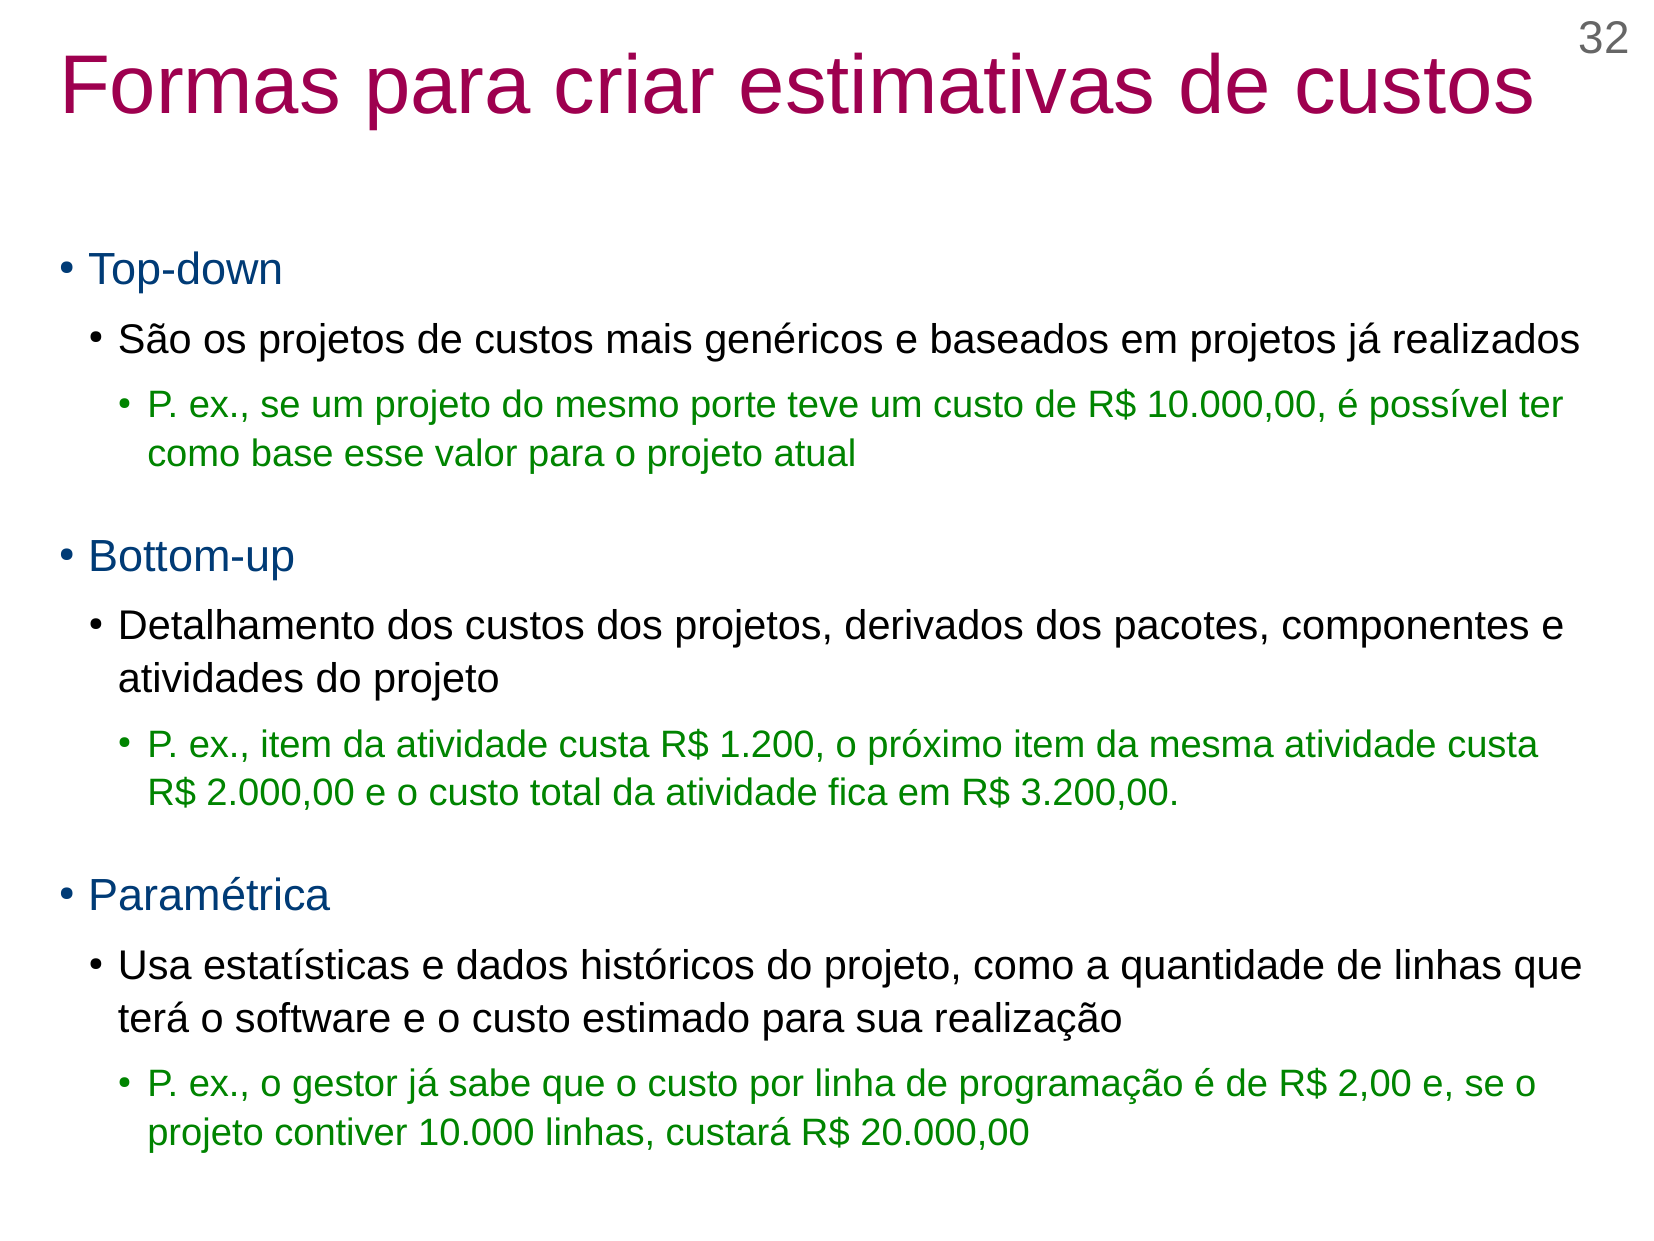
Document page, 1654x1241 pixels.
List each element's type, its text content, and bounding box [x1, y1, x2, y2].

list Top-down São os projetos de custos mais genéricos e baseados em projetos já realizados P. ex., se um projeto do mesmo porte teve um custo de R$ 10.000,00, é possível ter como base esse valor para o projeto atual Bottom-up Detalhamento dos custos dos projetos, derivados dos pacotes, componentes e atividades do projeto P. ex., item da atividade custa R$ 1.200, o próximo item da mesma atividade custa R$ 2.000,00 e o custo total da atividade fica em R$ 3.200,00. Paramétrica Usa estatísticas e dados históricos do projeto, como a quantidade de linhas que terá o software e o custo estimado para sua realização P. ex., o gestor já sabe que o custo por linha de programação é de R$ 2,00 e, se o projeto contiver 10.000 linhas, custará R$ 20.000,00 [59, 236, 1595, 1211]
title Formas para criar estimativas de custos [59, 29, 1595, 148]
